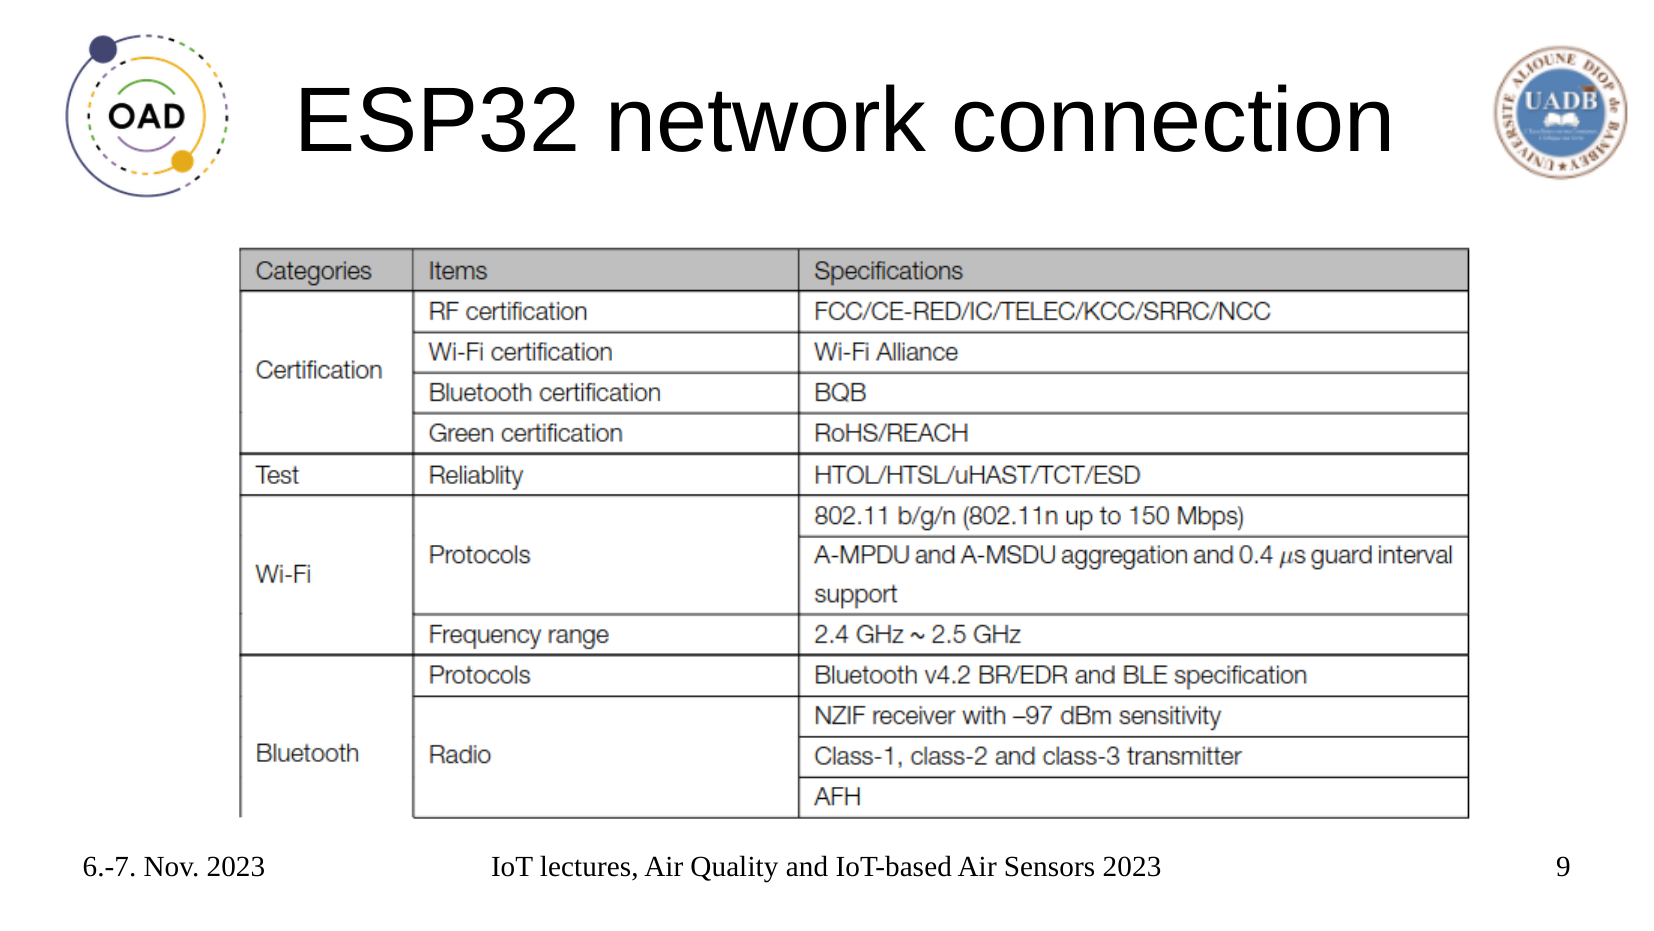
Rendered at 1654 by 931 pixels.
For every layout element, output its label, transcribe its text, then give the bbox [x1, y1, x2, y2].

picture [25, 20, 263, 218]
picture [217, 224, 1492, 826]
picture [1482, 37, 1641, 188]
title ESP32 network connection [262, 37, 1430, 193]
